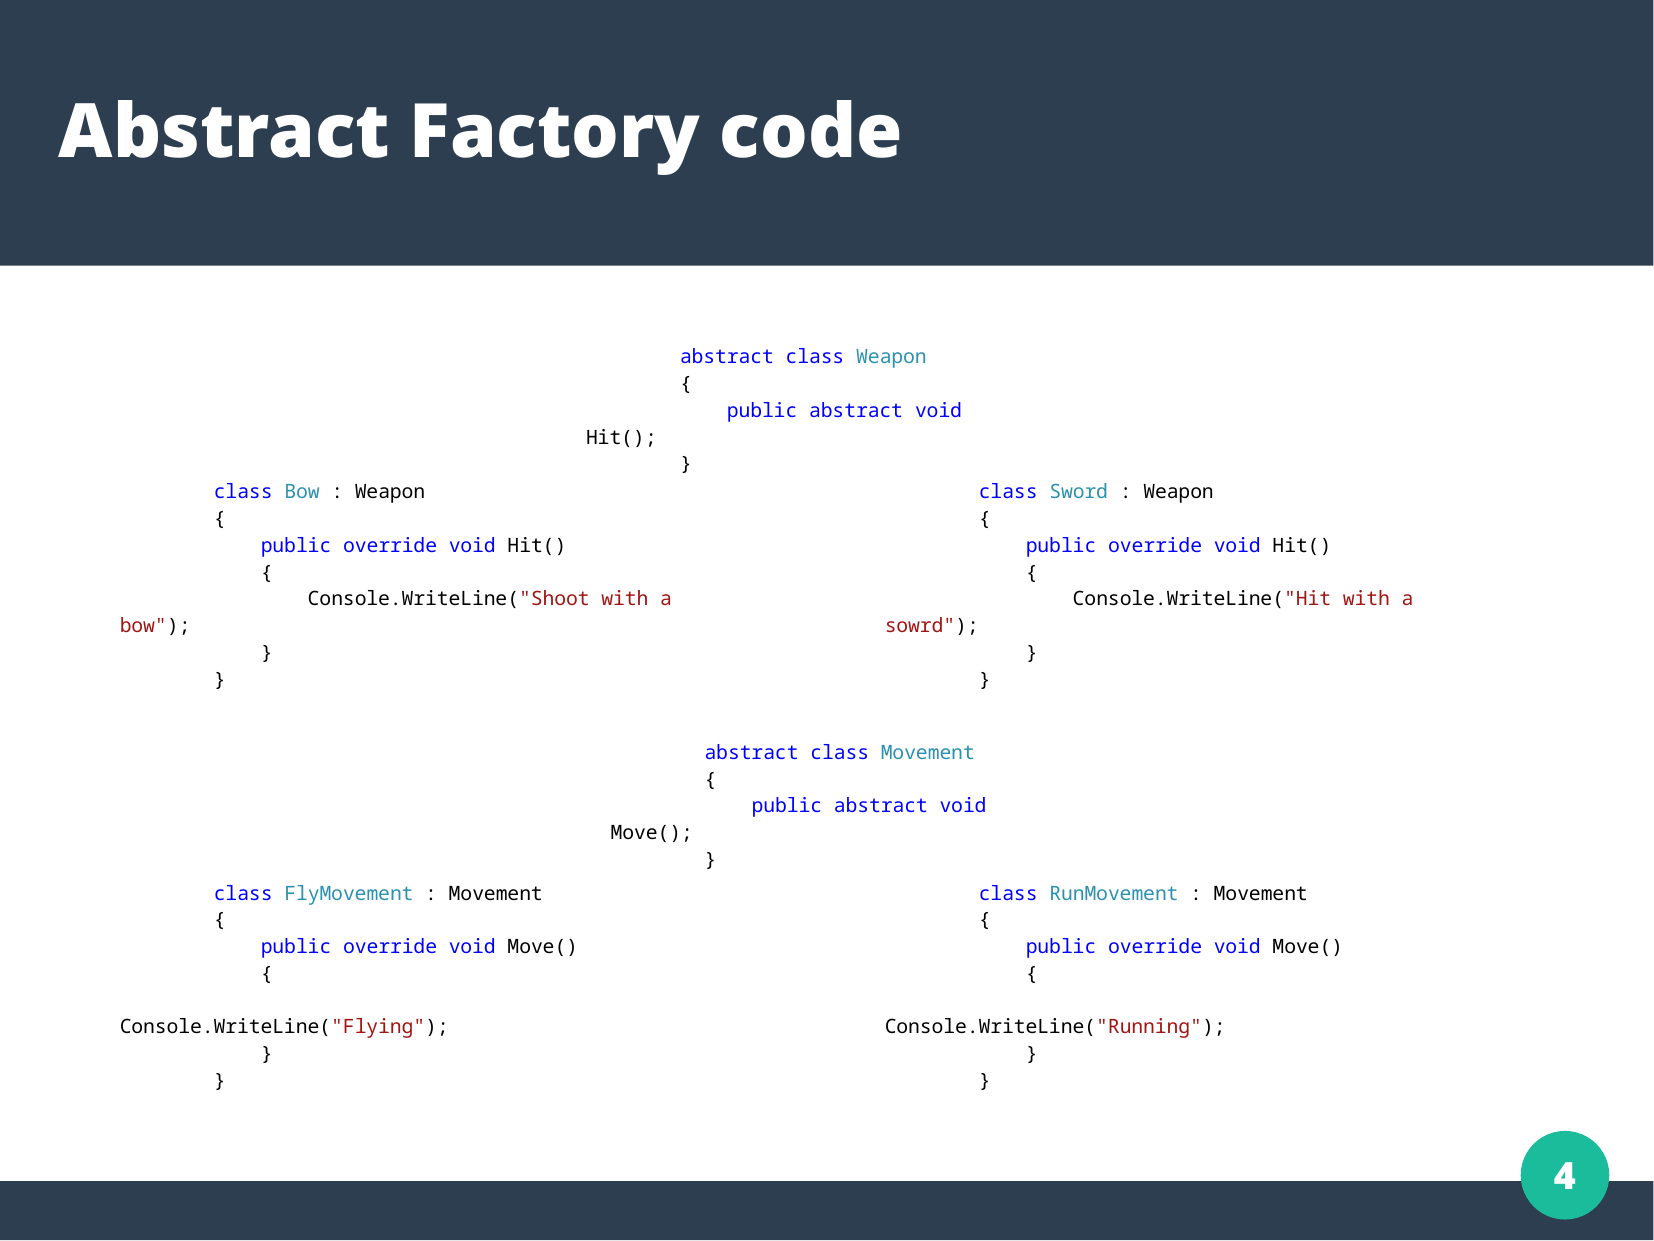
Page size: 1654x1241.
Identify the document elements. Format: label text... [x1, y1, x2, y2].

text_box class Bow : Weapon { public override void Hit() { Console.WriteLine("Shoot with a bow"); } } [105, 470, 716, 624]
text_box class Sword : Weapon { public override void Hit() { Console.WriteLine("Hit with a sowrd"); } } [870, 470, 1481, 624]
title Abstract Factory code [59, 49, 1595, 207]
text_box class FlyMovement : Movement { public override void Move() { Console.WriteLine("Flying"); } } [105, 871, 608, 1026]
text_box class RunMovement : Movement { public override void Move() { Console.WriteLine("Running"); } } [870, 871, 1384, 1026]
text_box abstract class Movement { public abstract void Move(); } [595, 731, 1056, 826]
text_box abstract class Weapon { public abstract void Hit(); } [571, 335, 1021, 430]
